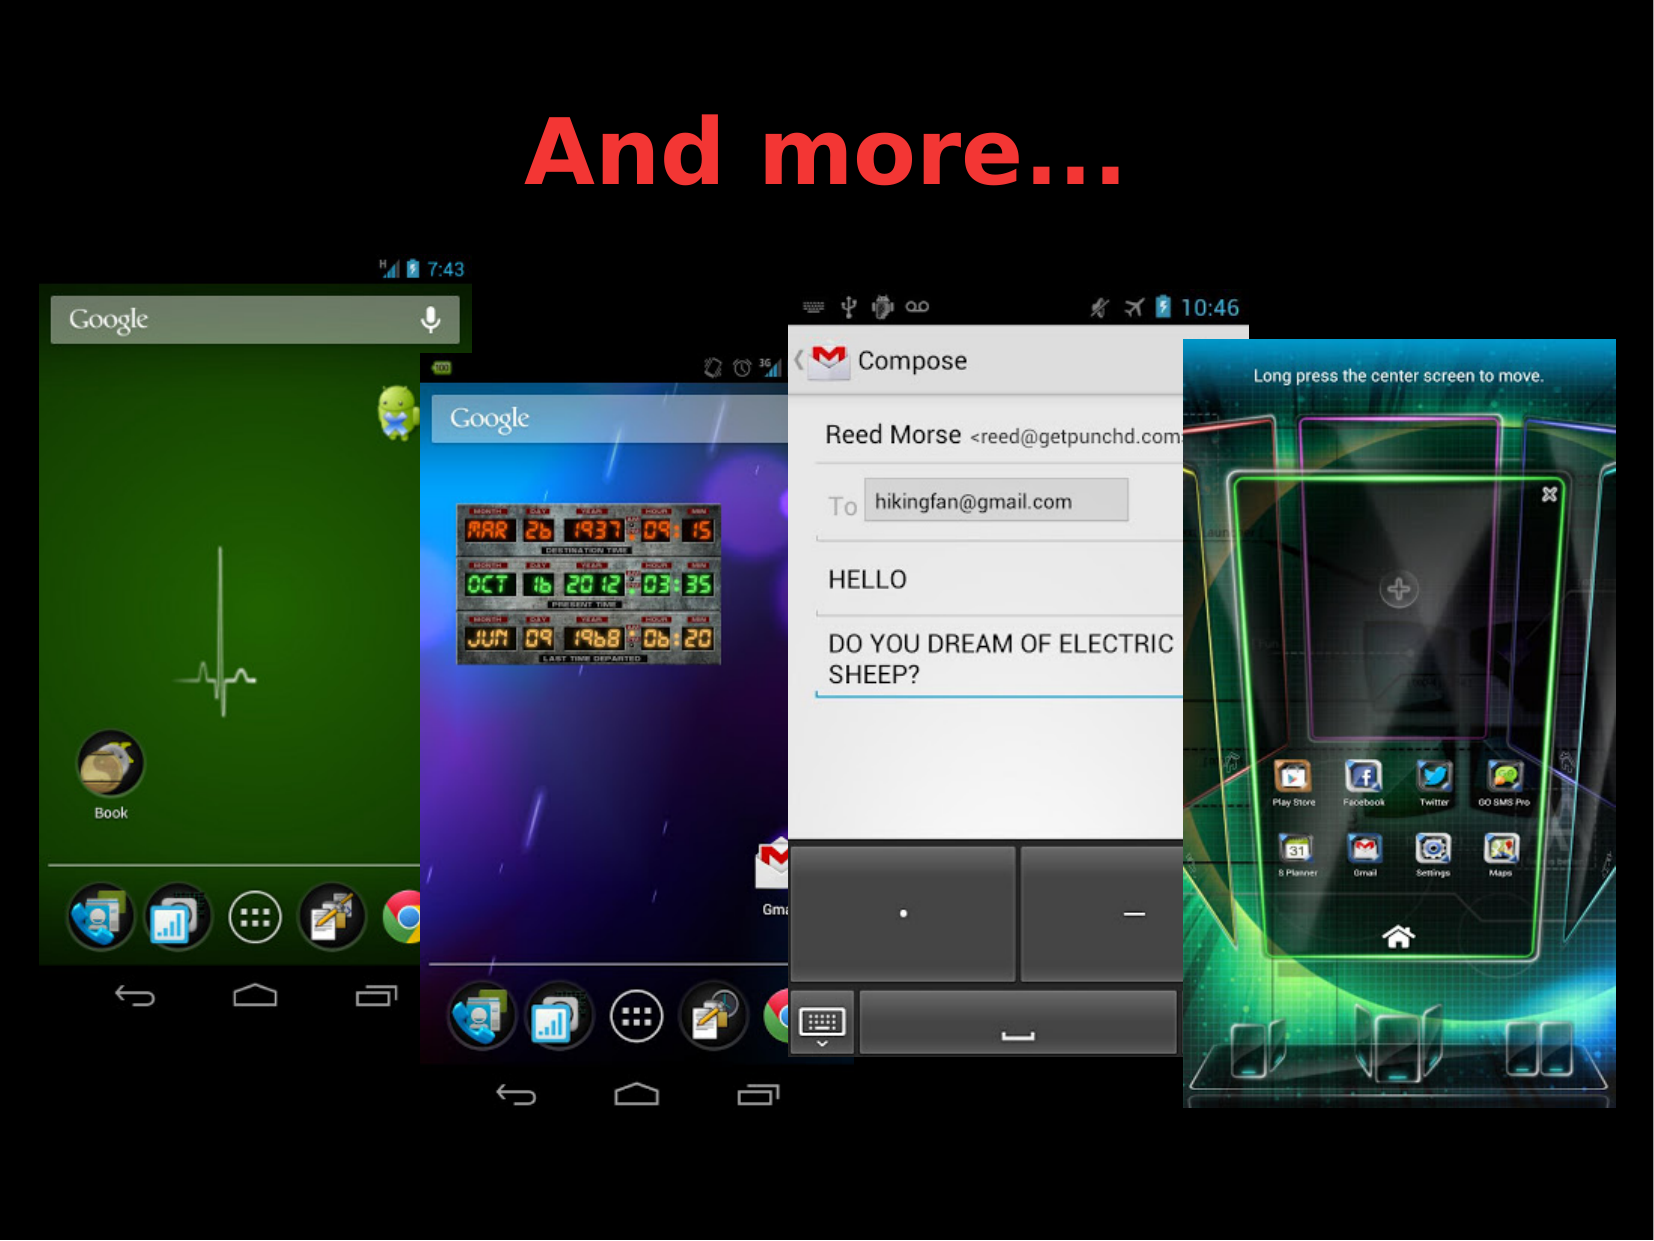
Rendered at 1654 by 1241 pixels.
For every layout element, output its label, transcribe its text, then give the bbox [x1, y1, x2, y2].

picture [39, 254, 1616, 1122]
title And more... [82, 49, 1571, 257]
